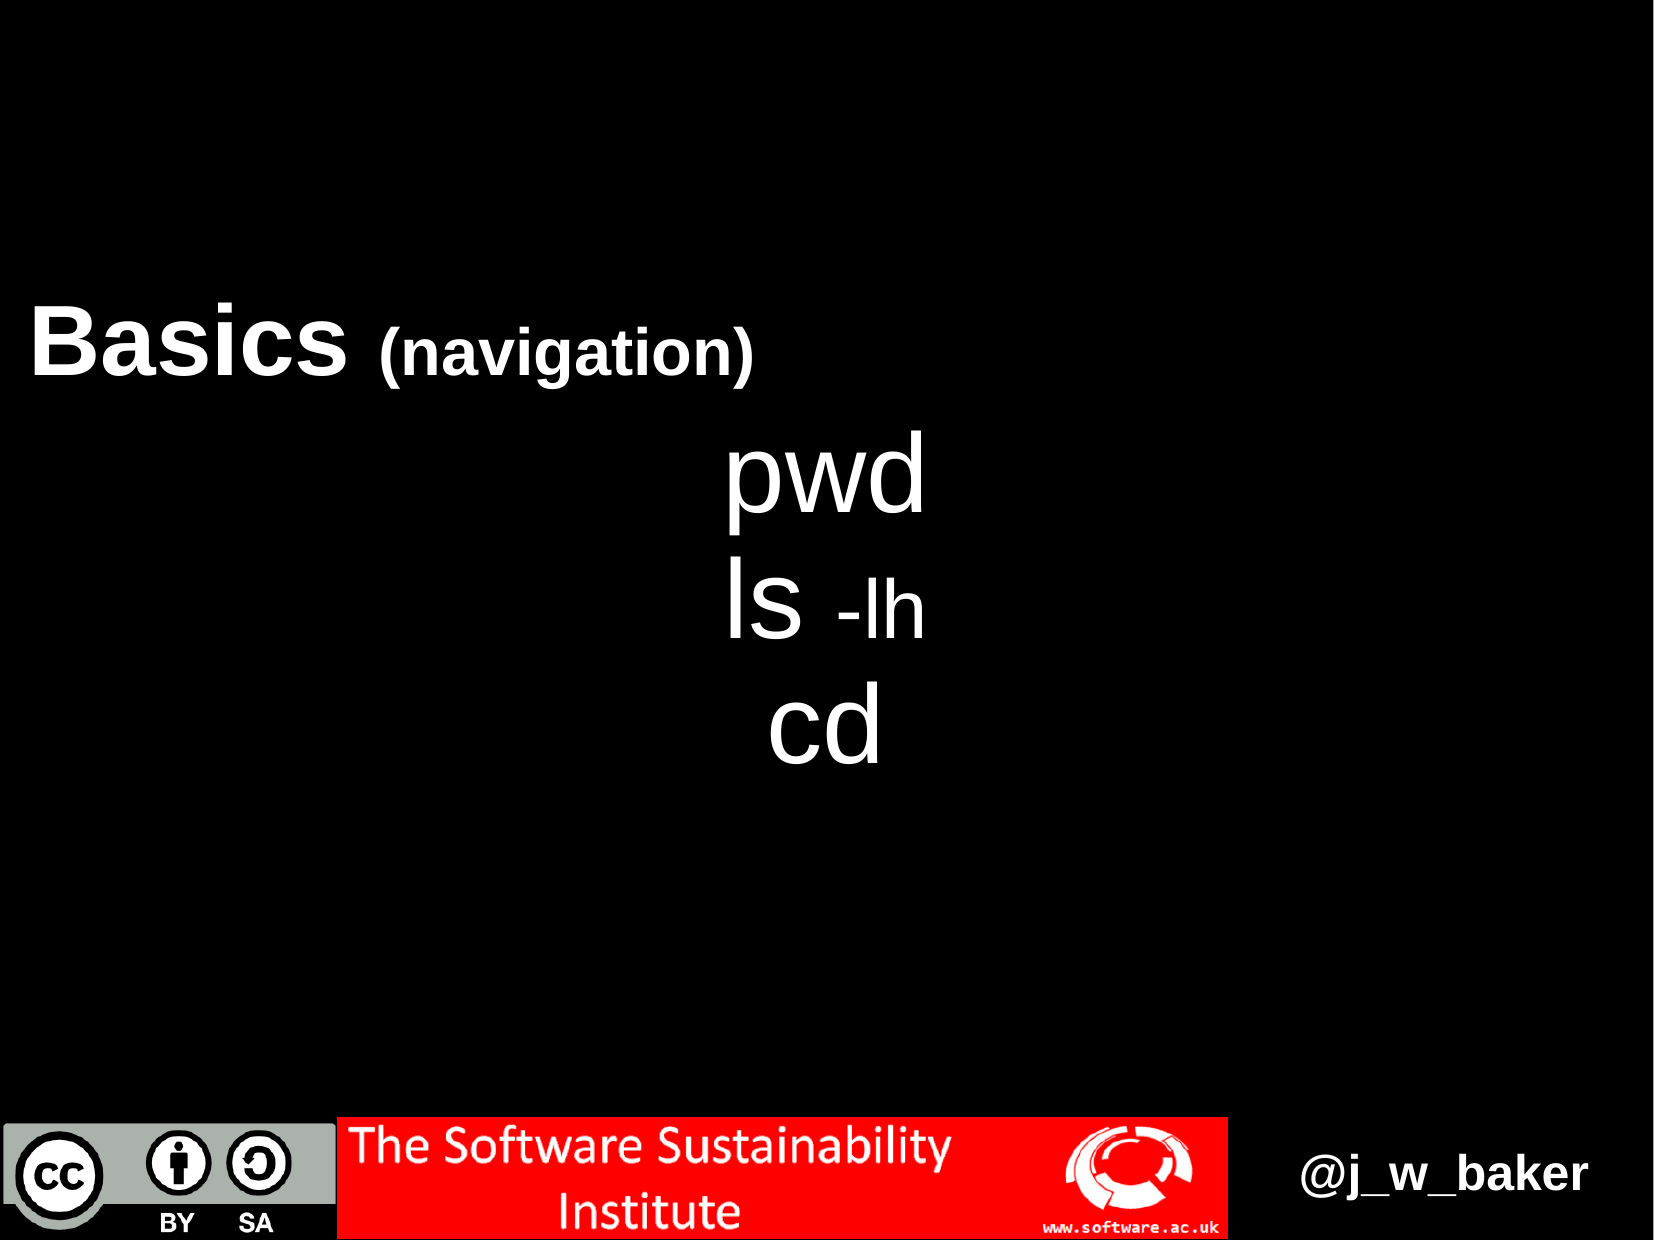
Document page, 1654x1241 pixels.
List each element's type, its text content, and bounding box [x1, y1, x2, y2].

picture [0, 1117, 1228, 1239]
text_box @j_w_baker [1266, 1085, 1622, 1241]
text_box Basics (navigation) pwd ls -lh cd [28, 283, 1623, 789]
